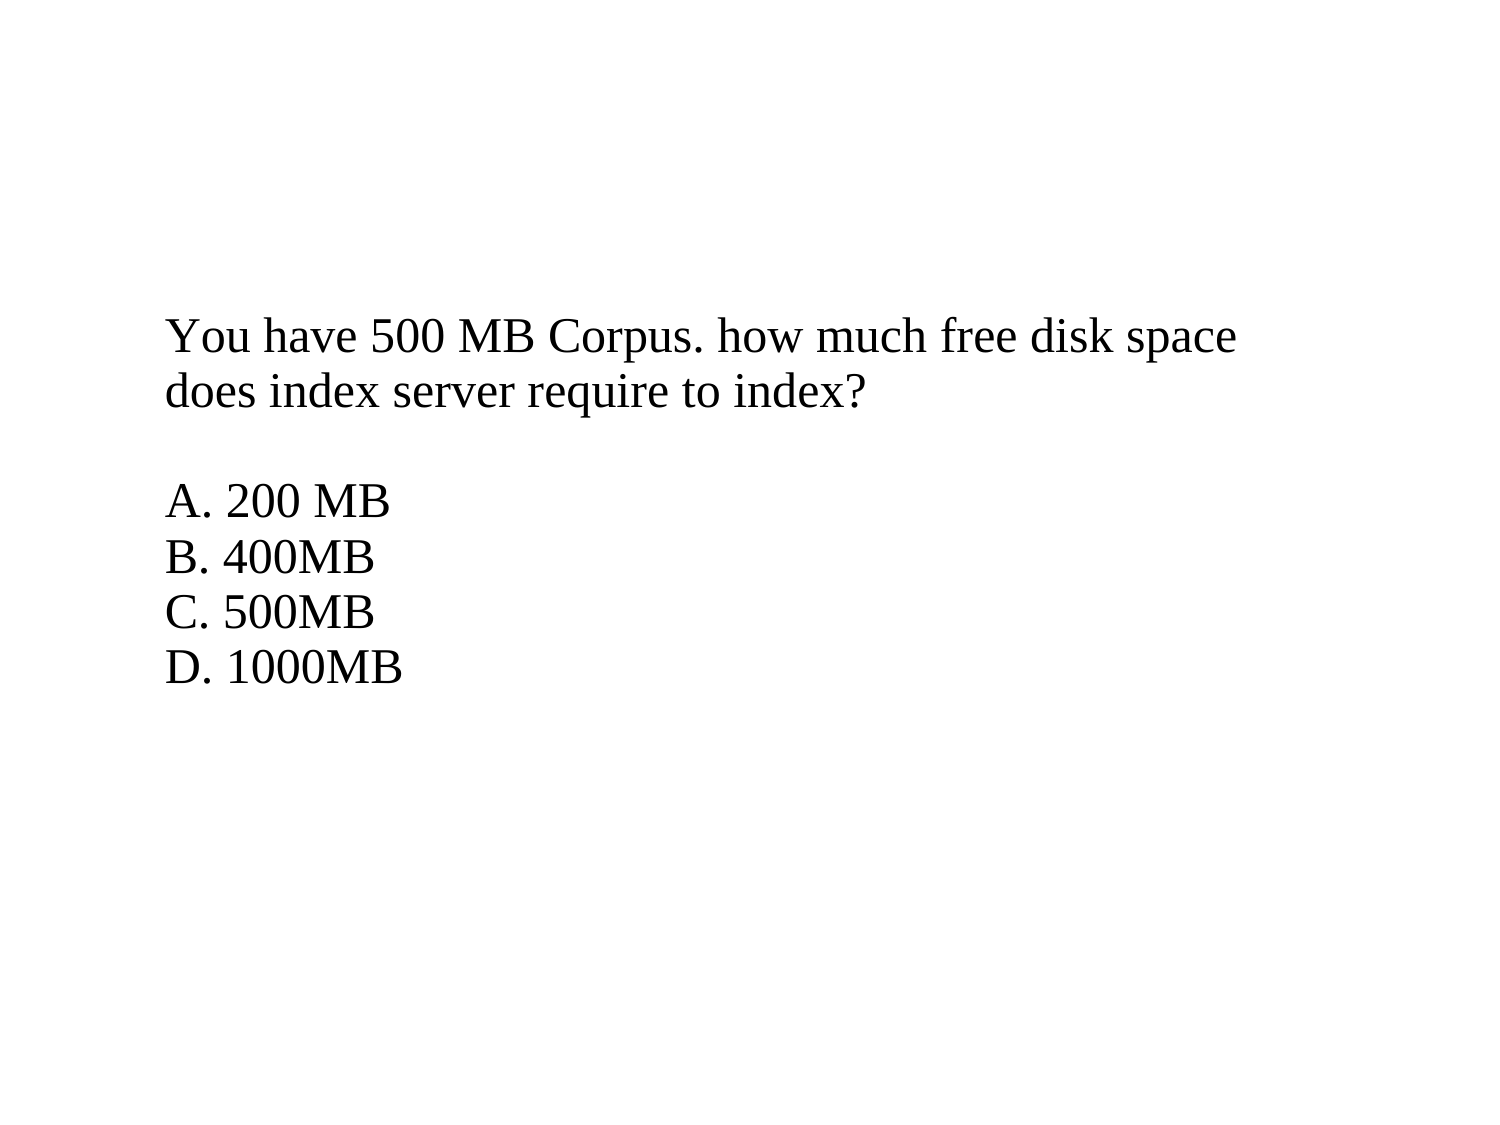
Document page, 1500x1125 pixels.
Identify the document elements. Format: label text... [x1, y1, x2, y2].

text_box You have 500 MB Corpus. how much free disk space does index server require to index? A. 200 MB B. 400MB C. 500MB D. 1000MB [149, 299, 1313, 703]
